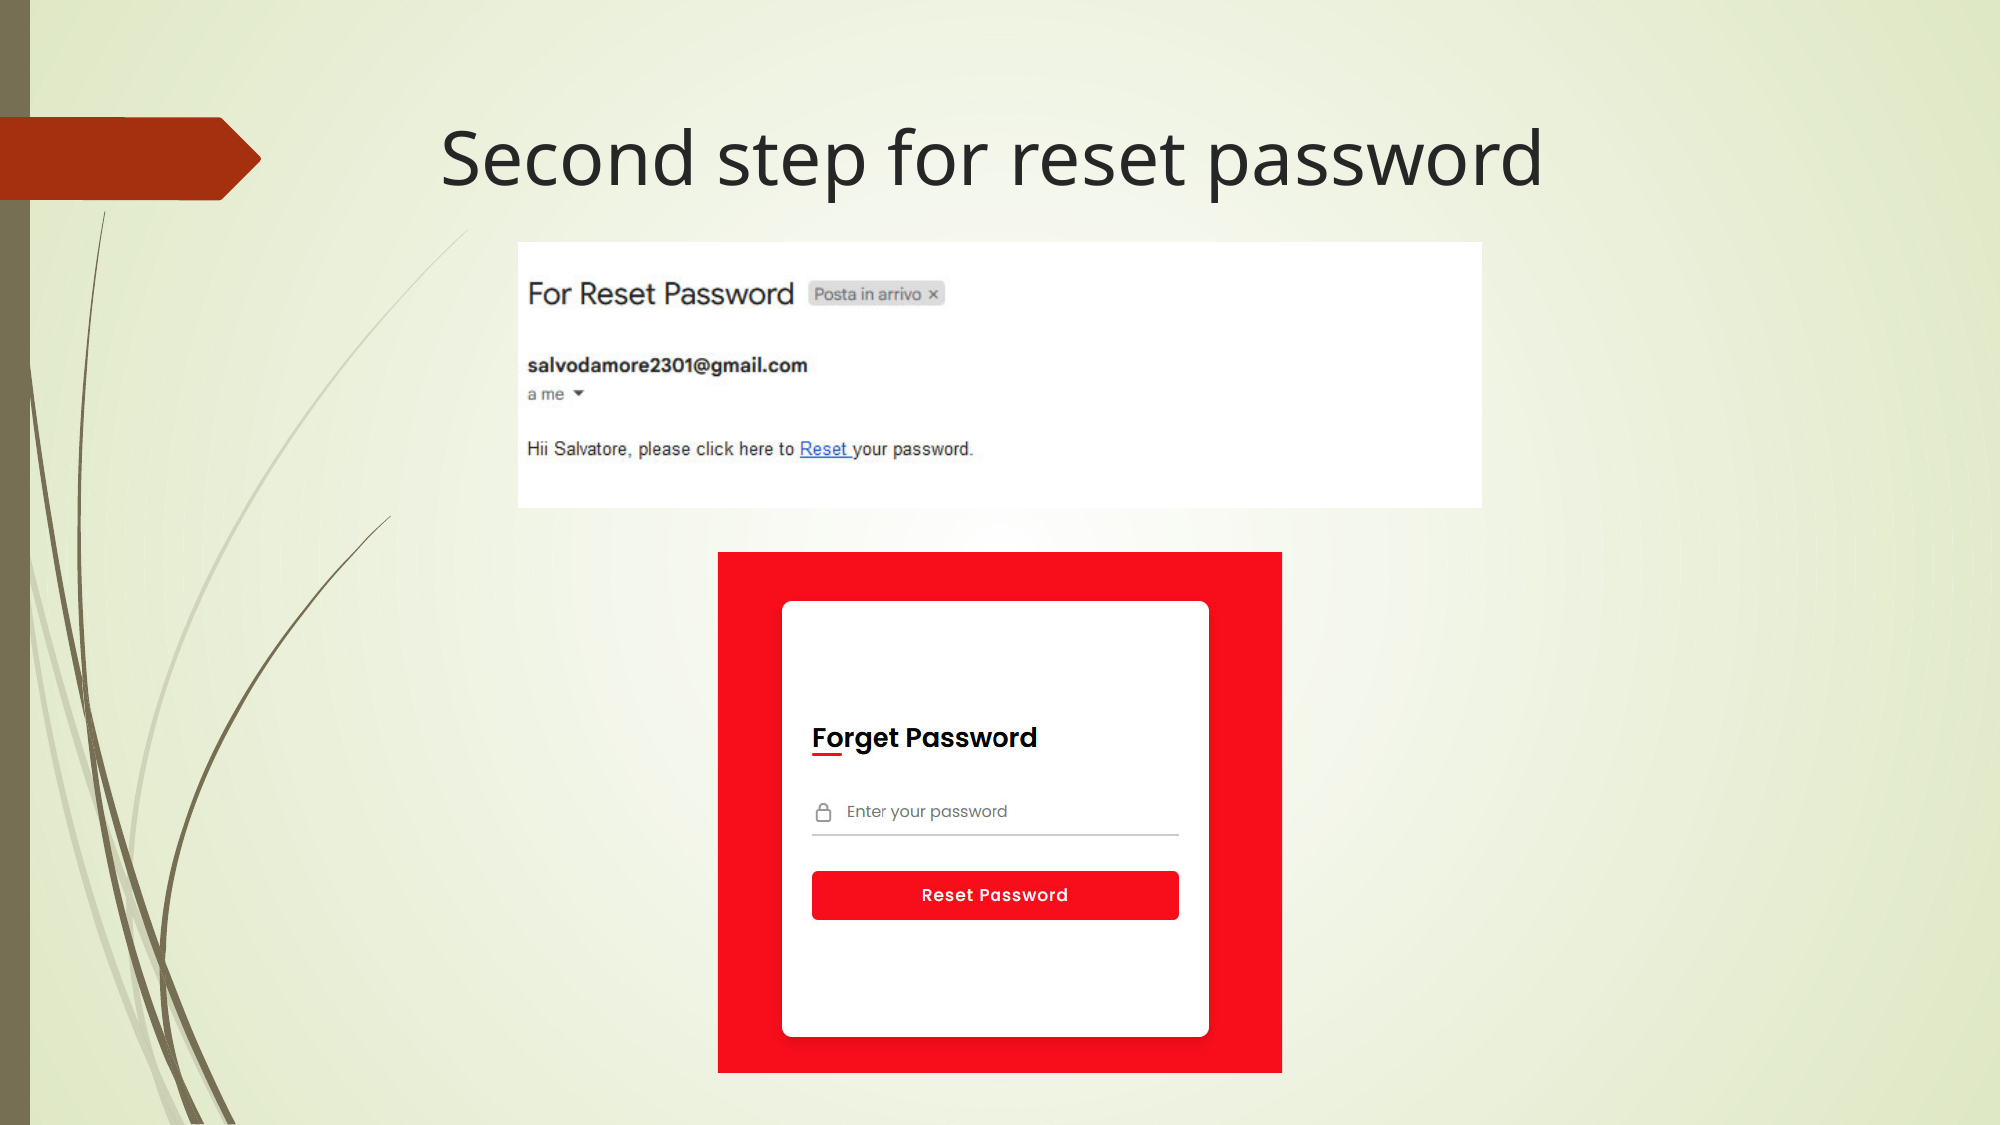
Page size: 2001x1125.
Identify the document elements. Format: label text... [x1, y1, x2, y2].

picture [717, 552, 1283, 1073]
picture [518, 242, 1482, 508]
title Second step for reset password [425, 102, 1888, 313]
